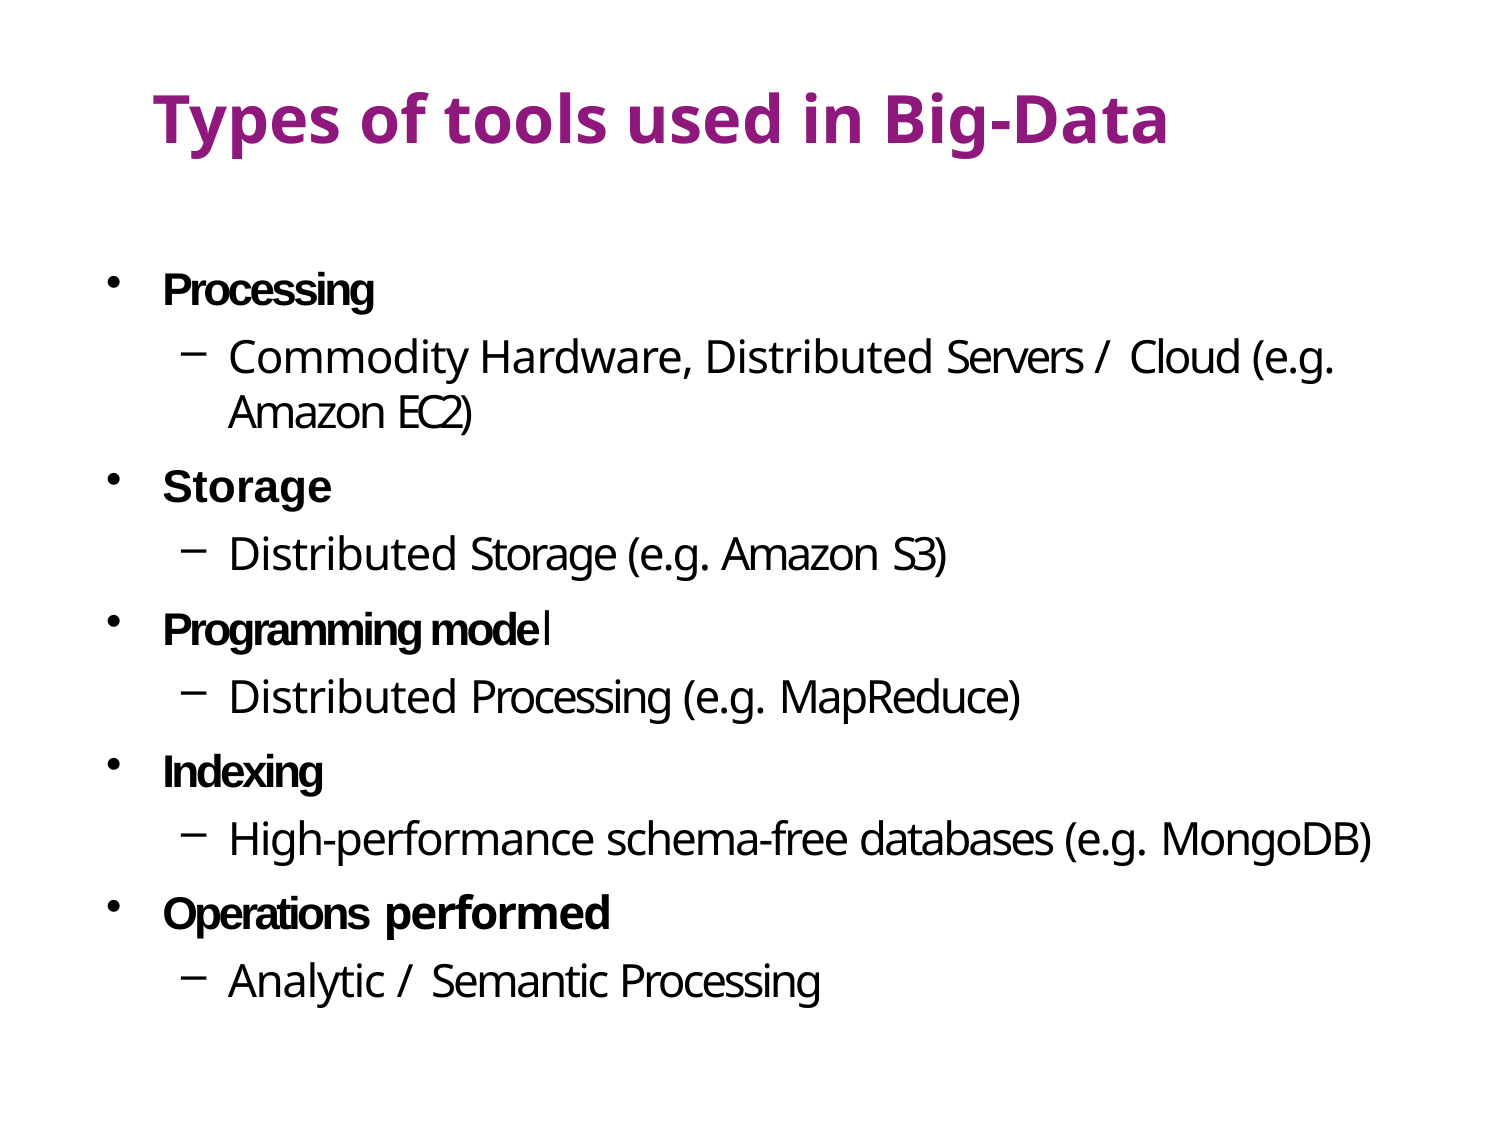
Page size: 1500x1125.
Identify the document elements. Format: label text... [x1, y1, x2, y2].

title Types of tools used in Big-Data [150, 75, 1349, 158]
text_box Processing Commodity Hardware, Distributed Servers / Cloud (e.g. Amazon EC2) Storage Distributed Storage (e.g. Amazon S3) Programming model Distributed Processing (e.g. MapReduce) Indexing High-performance schema-free databases (e.g. MongoDB) Operations performed Analytic / Semantic Processing [103, 240, 1410, 1007]
